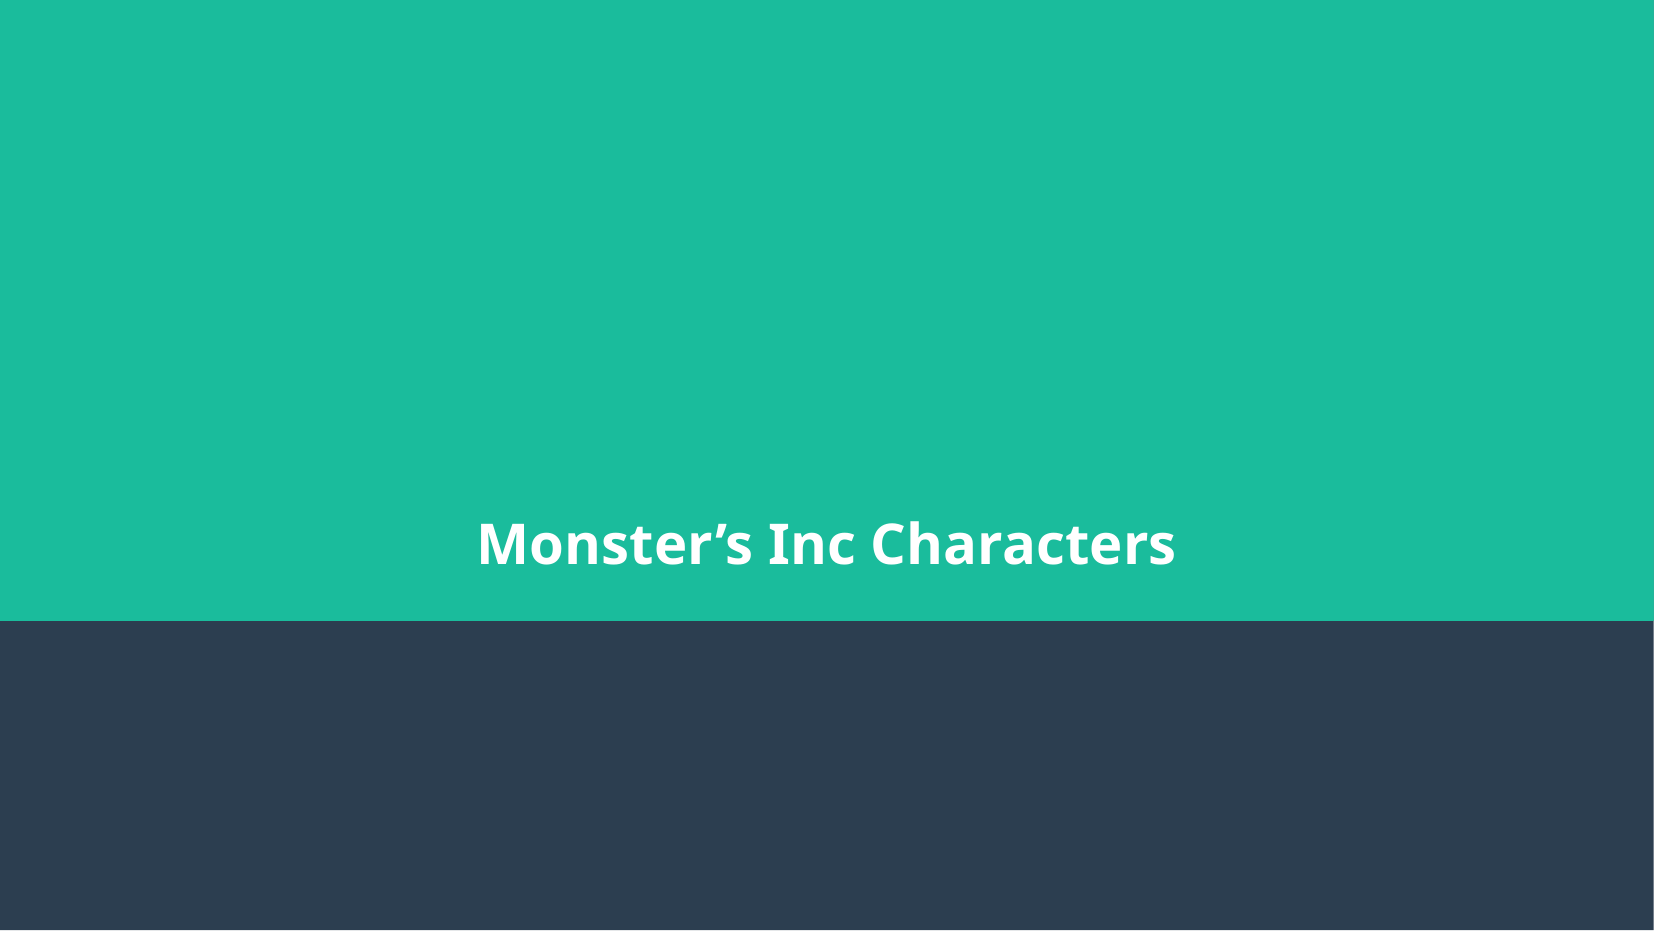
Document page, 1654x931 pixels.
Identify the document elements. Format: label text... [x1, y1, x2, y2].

title Monster’s Inc Characters [59, 465, 1595, 583]
